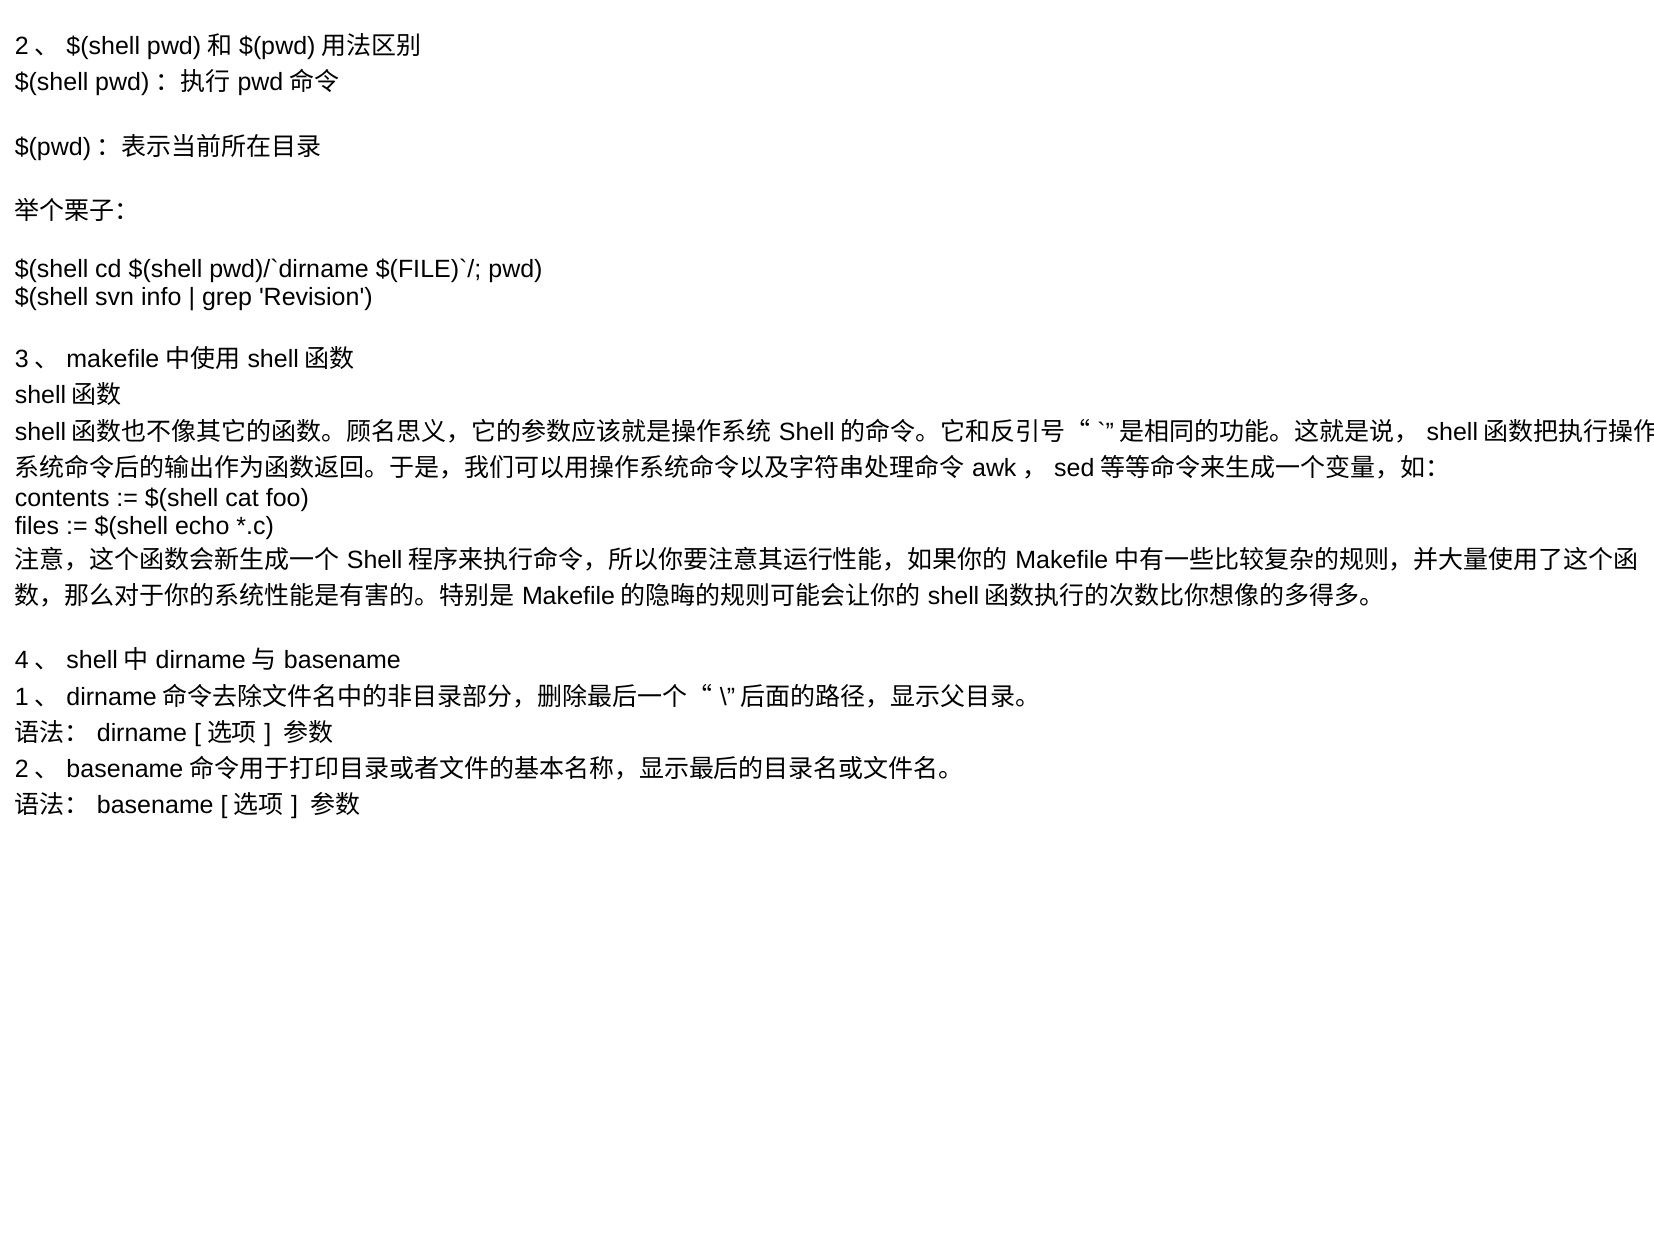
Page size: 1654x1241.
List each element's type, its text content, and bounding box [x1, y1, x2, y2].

text_box 2、$(shell pwd)和$(pwd)用法区别 $(shell pwd)：执行pwd命令 $(pwd)：表示当前所在目录 举个栗子： $(shell cd $(shell pwd)/`dirname $(FILE)`/; pwd) $(shell svn info | grep 'Revision') 3、makefile中使用shell函数 shell函数 shell函数也不像其它的函数。顾名思义，它的参数应该就是操作系统Shell的命令。它和反引号“`”是相同的功能。这就是说，shell函数把执行操作系统命令后的输出作为函数返回。于是，我们可以用操作系统命令以及字符串处理命令awk，sed等等命令来生成一个变量，如： contents := $(shell cat foo) files := $(shell echo *.c) 注意，这个函数会新生成一个Shell程序来执行命令，所以你要注意其运行性能，如果你的Makefile中有一些比较复杂的规则，并大量使用了这个函数，那么对于你的系统性能是有害的。特别是Makefile的隐晦的规则可能会让你的shell函数执行的次数比你想像的多得多。 4、shell中dirname与basename 1、dirname命令去除文件名中的非目录部分，删除最后一个“\”后面的路径，显示父目录。 语法：dirname [选项] 参数 2、basename命令用于打印目录或者文件的基本名称，显示最后的目录名或文件名。 语法：basename [选项] 参数 [0, 18, 1654, 1241]
